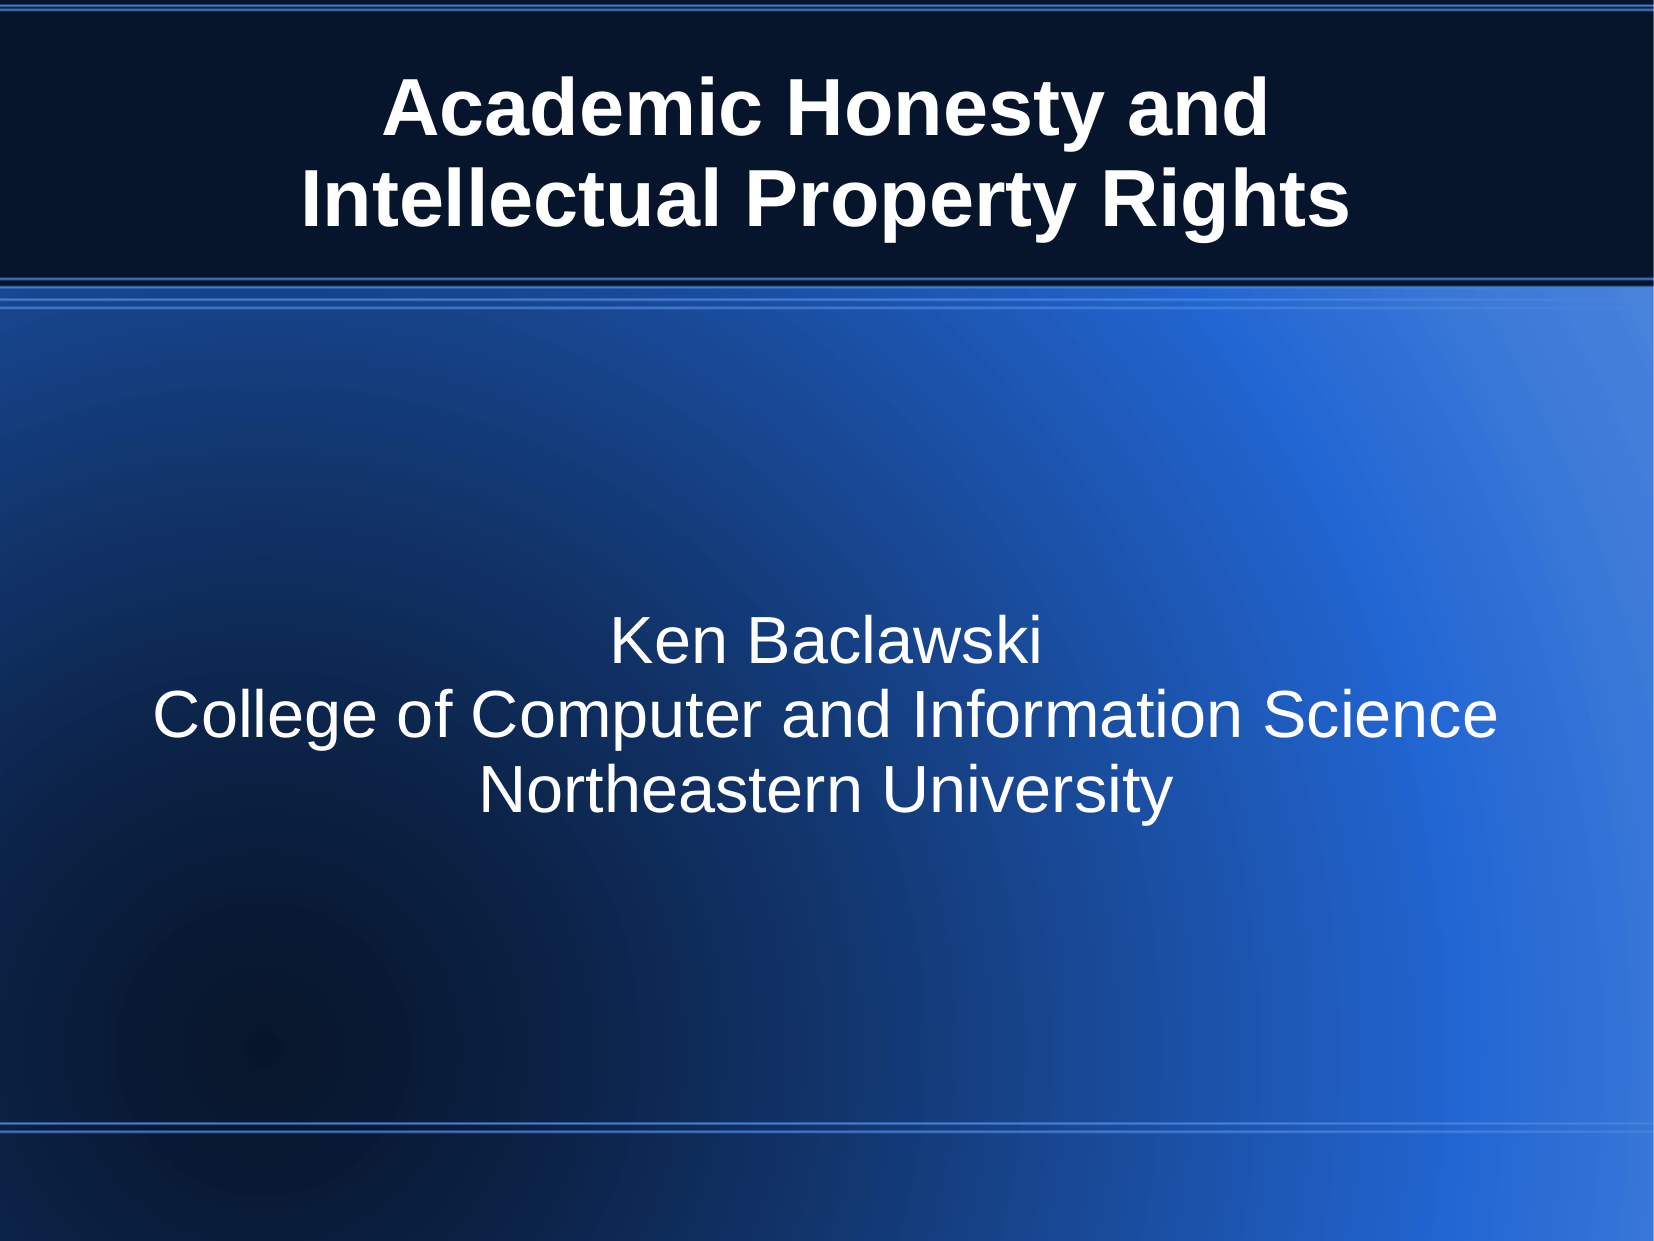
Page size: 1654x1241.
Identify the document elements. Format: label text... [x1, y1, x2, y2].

subtitle Ken Baclawski College of Computer and Information Science Northeastern University [82, 355, 1571, 1075]
title Academic Honesty and Intellectual Property Rights [82, 49, 1571, 257]
picture [0, 0, 1654, 1241]
